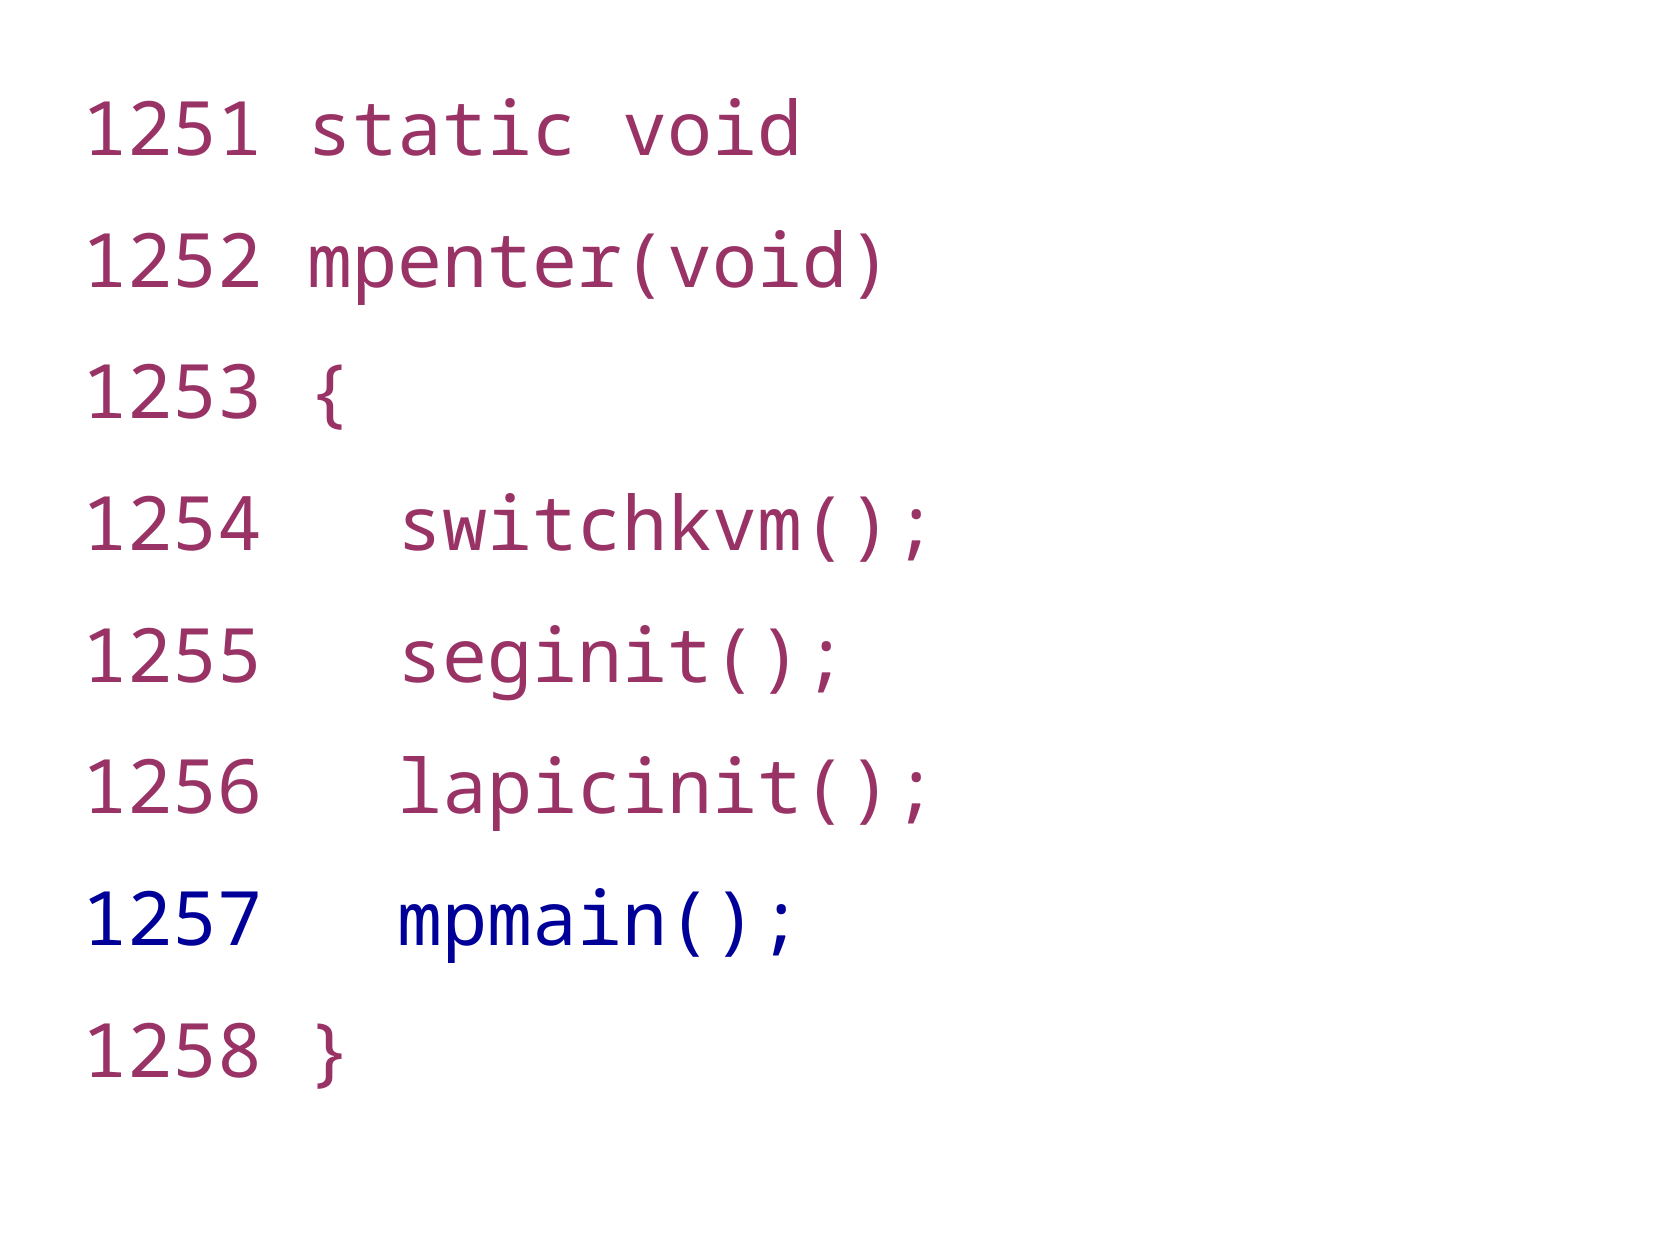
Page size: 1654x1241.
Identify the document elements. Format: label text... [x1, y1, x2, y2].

list 1251 static void 1252 mpenter(void) 1253 { 1254 switchkvm(); 1255 seginit(); 1256 lapicinit(); 1257 mpmain(); 1258 } [82, 75, 1571, 1163]
